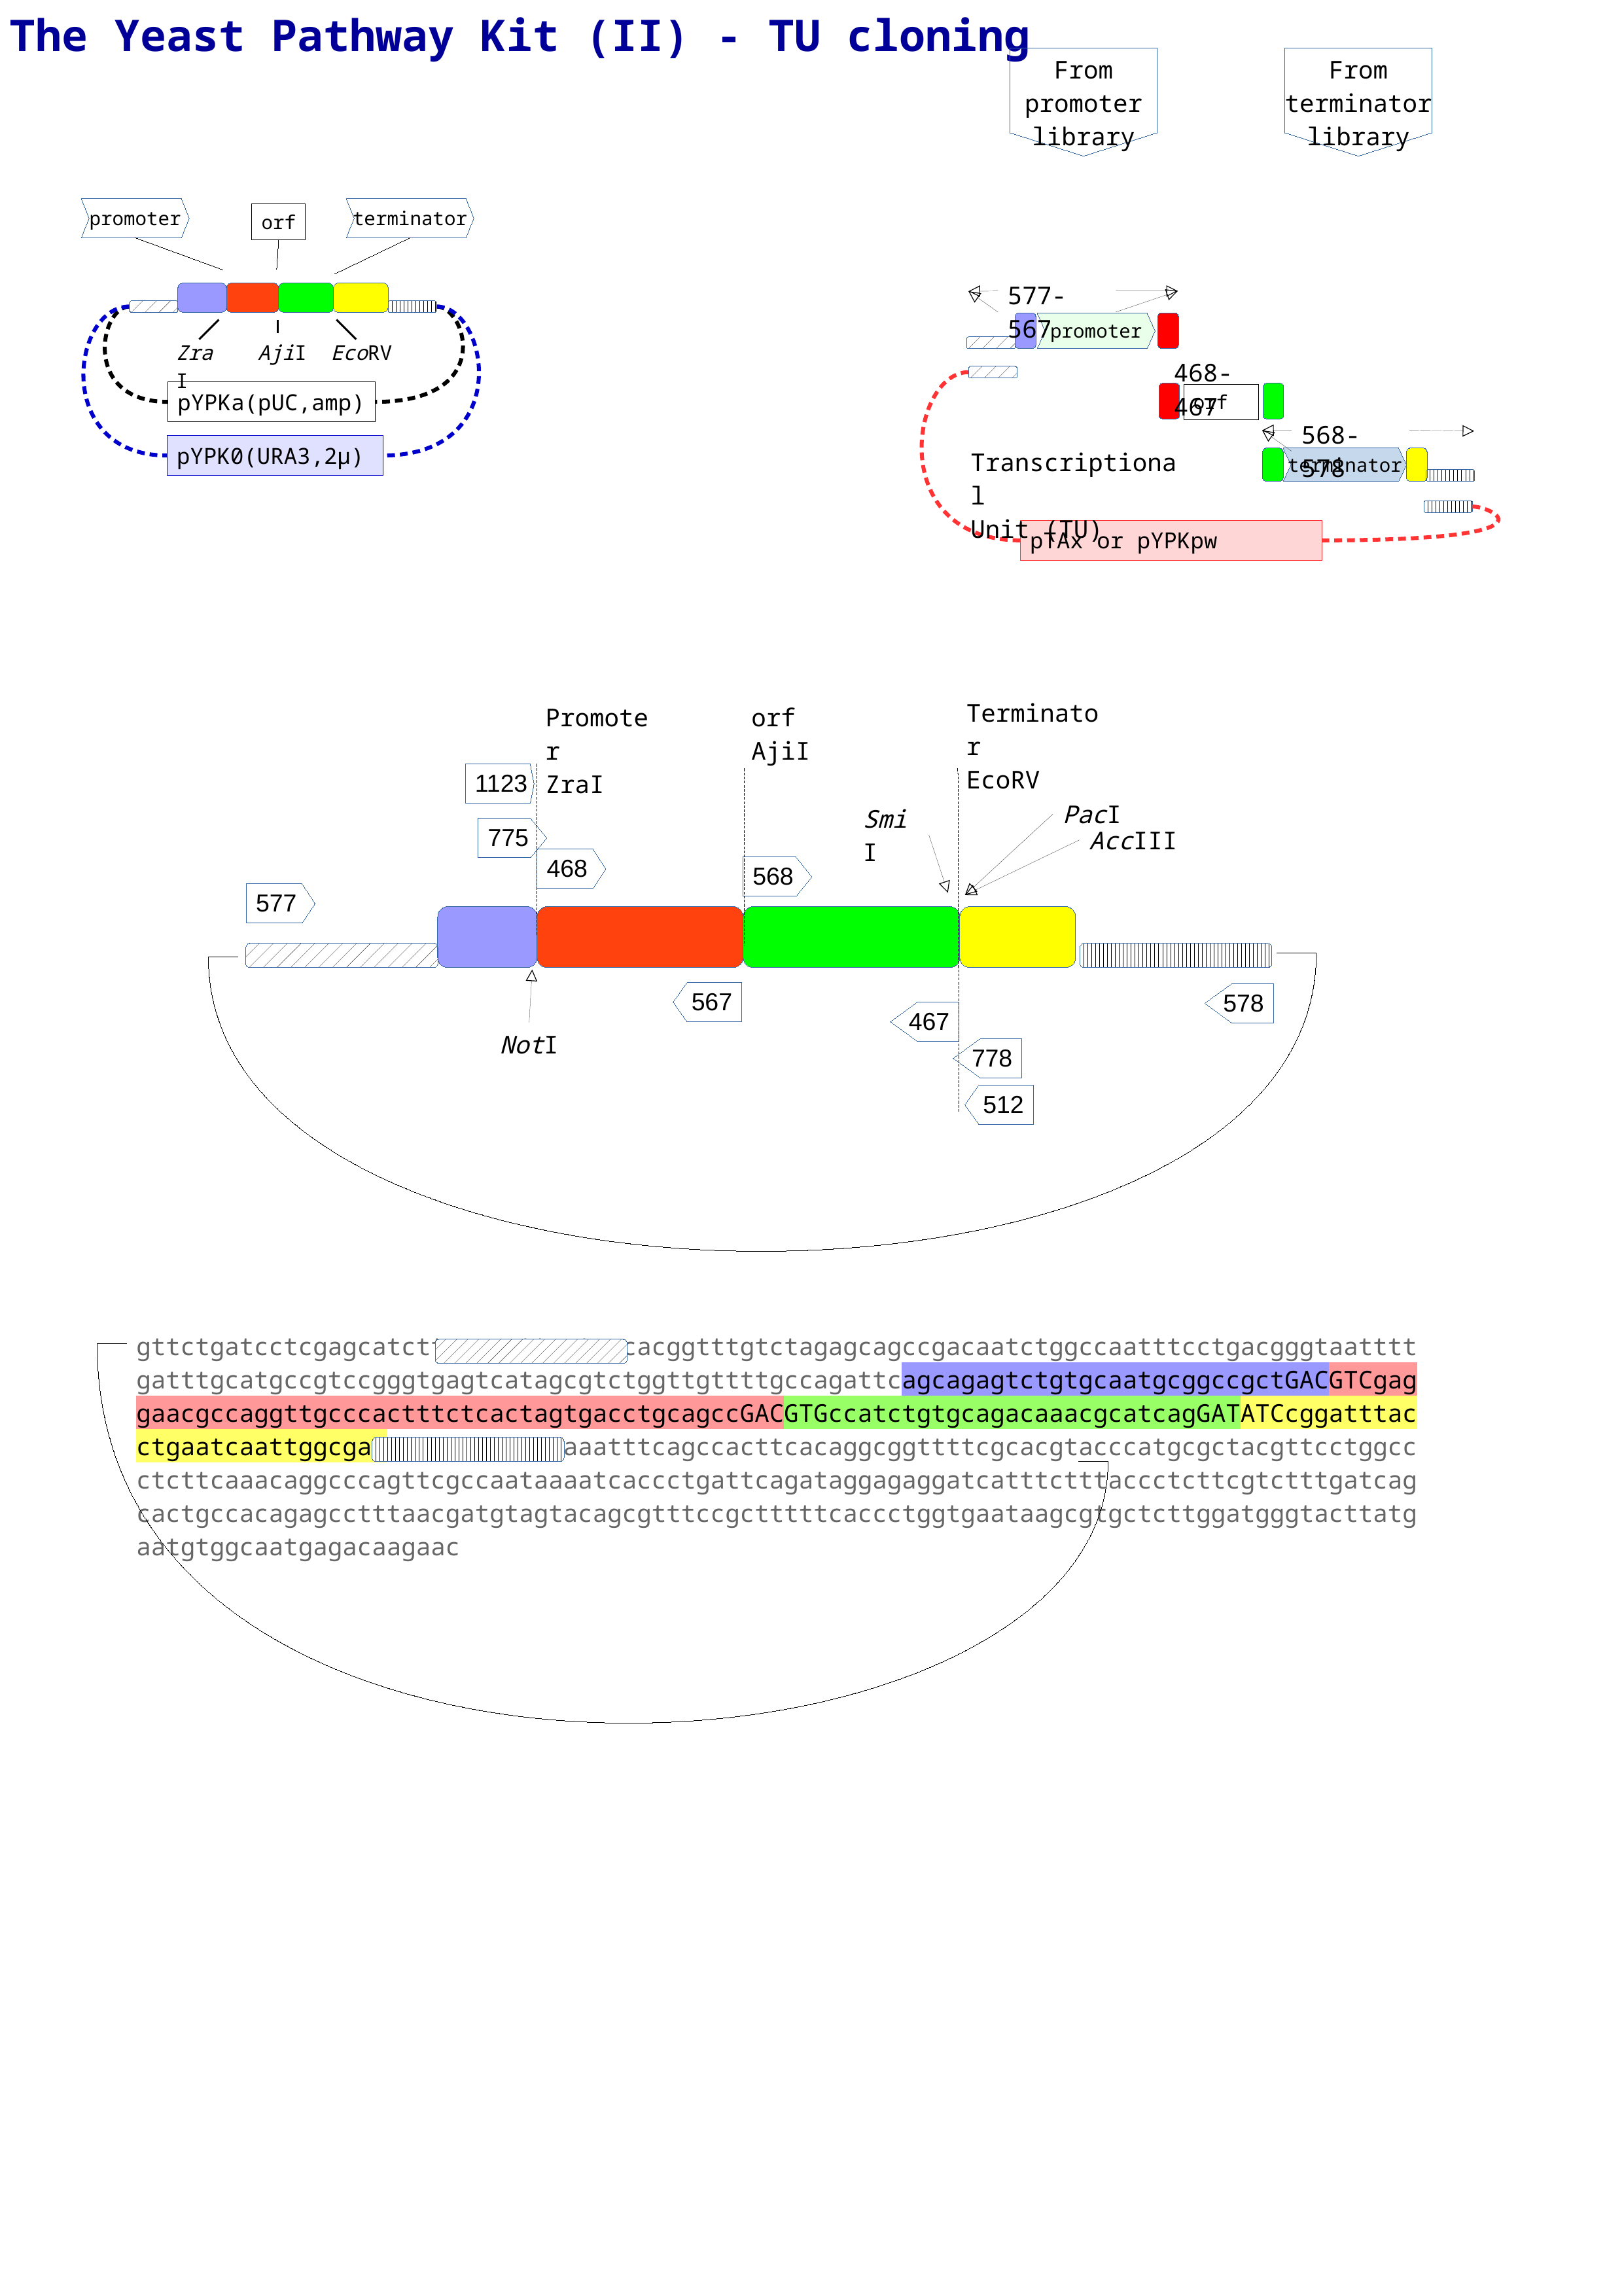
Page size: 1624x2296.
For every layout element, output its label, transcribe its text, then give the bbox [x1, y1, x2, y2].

text_box [1015, 329, 1017, 336]
text_box [245, 906, 1076, 968]
text_box [435, 1339, 627, 1364]
text_box 568 [743, 857, 812, 896]
text_box SmiI [853, 796, 929, 831]
text_box 567 [673, 982, 742, 1022]
text_box 577-567 [998, 274, 1116, 308]
text_box 577 [246, 883, 315, 923]
text_box EcoRV [321, 333, 412, 375]
text_box [1080, 943, 1272, 968]
text_box The Yeast Pathway Kit (II) - TU cloning [0, 0, 1623, 60]
text_box [966, 313, 1036, 349]
text_box PacI [1053, 792, 1132, 832]
text_box From terminator library [1284, 48, 1432, 156]
text_box [129, 283, 437, 313]
text_box [968, 366, 1017, 378]
text_box pYPKa(pUC,amp) [168, 381, 359, 417]
text_box Promoter ZraI [535, 696, 671, 755]
text_box orf AjiI [741, 696, 836, 755]
text_box orf [1184, 385, 1259, 418]
text_box [1262, 448, 1284, 482]
text_box 578 [1205, 983, 1274, 1023]
text_box [372, 1437, 565, 1462]
text_box 468-467 [1164, 351, 1281, 385]
text_box [1263, 383, 1284, 419]
text_box 775 [478, 818, 547, 858]
text_box NotI [489, 1022, 569, 1062]
text_box promoter [1037, 313, 1156, 349]
text_box Transcriptional Unit (TU) [961, 440, 1196, 500]
text_box Terminator EcoRV [957, 690, 1114, 755]
text_box gttctgatcctcgagcatcttaagaattcgtcccacggtttgtctagagcagccgacaatctggccaatttcctgacgggtaattttgatttgcatgccgtccgggtgagtcatagcgtctggttgttttgccagattcagcagagtctgtgcaatgcggccgctGACGTCgaggaacgccaggttgcccactttctcactagtgacctgcagccGACGTGccatctgtgcagacaaacgcatcagGATATCcggatttacctgaatcaattggcgaaattttttgtacgaaatttcagccacttcacaggcggttttcgcacgtacccatgcgctacgttcctggccctcttcaaacaggcccagttcgccaataaaatcaccctgattcagataggagaggatcatttctttaccctcttcgtctttgatcagcactgccacagagcctttaacgatgtagtacagcgtttccgctttttcaccctggtgaataagcgtgctcttggatgggtacttatgaatgtggcaatgagacaagaac [126, 1324, 1435, 1481]
text_box 778 [953, 1038, 1022, 1078]
text_box [1157, 313, 1179, 349]
text_box pTAx or pYPKpw [1020, 520, 1322, 556]
text_box 512 [964, 1085, 1034, 1125]
text_box 568-578 [1292, 413, 1410, 448]
text_box terminator [1283, 448, 1407, 482]
text_box ZraI [166, 333, 233, 366]
text_box AccIII [1079, 818, 1197, 858]
text_box promoter [81, 198, 190, 238]
text_box AjiI [248, 333, 317, 364]
text_box 1123 [465, 764, 535, 804]
text_box [1424, 501, 1473, 513]
text_box [1406, 448, 1475, 482]
text_box [1159, 383, 1180, 419]
text_box 468 [537, 849, 606, 889]
text_box pYPK0(URA3,2µ) [167, 435, 383, 470]
text_box orf [251, 203, 303, 238]
text_box From promoter library [1010, 48, 1157, 156]
text_box terminator [346, 198, 474, 238]
text_box 467 [890, 1002, 959, 1042]
